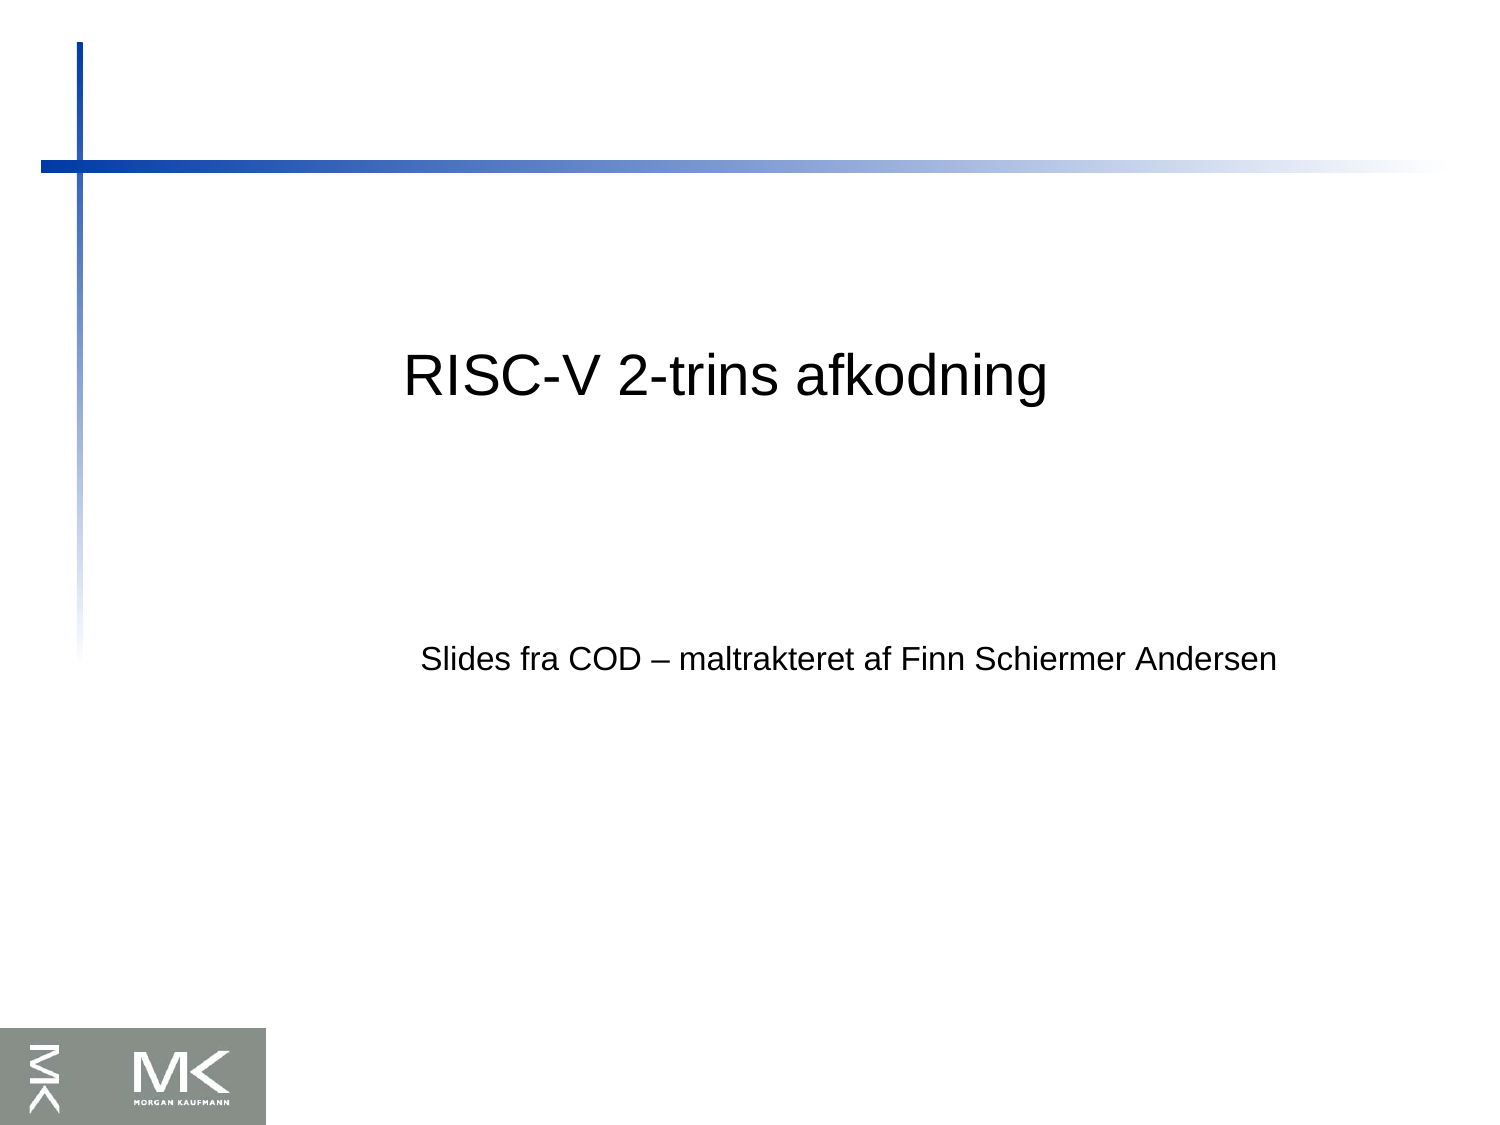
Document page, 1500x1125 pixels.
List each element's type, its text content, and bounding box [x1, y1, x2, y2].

text_box RISC-V 2-trins afkodning [389, 329, 1065, 415]
text_box Slides fra COD – maltrakteret af Finn Schiermer Andersen [405, 630, 1294, 685]
picture [0, 1028, 266, 1125]
